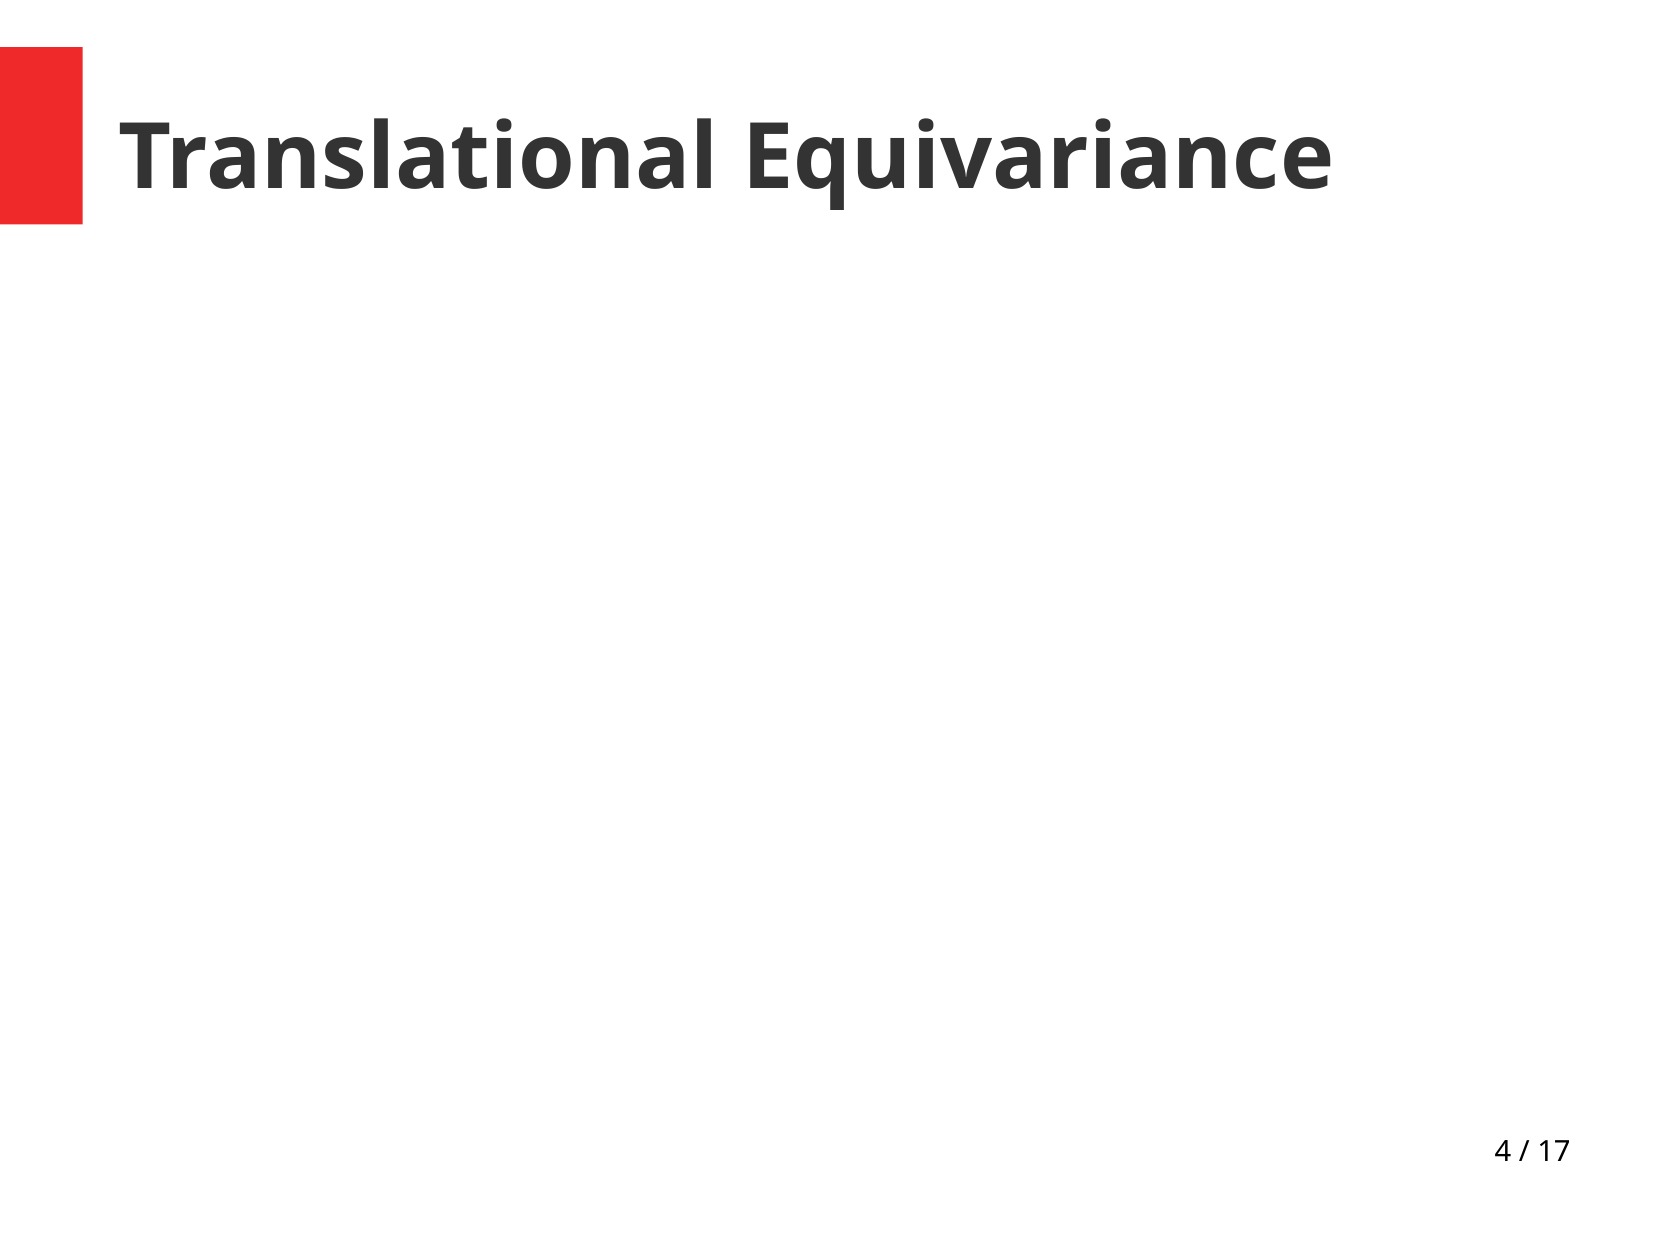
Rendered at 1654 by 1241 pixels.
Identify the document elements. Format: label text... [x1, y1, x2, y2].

title Translational Equivariance [118, 49, 1571, 257]
